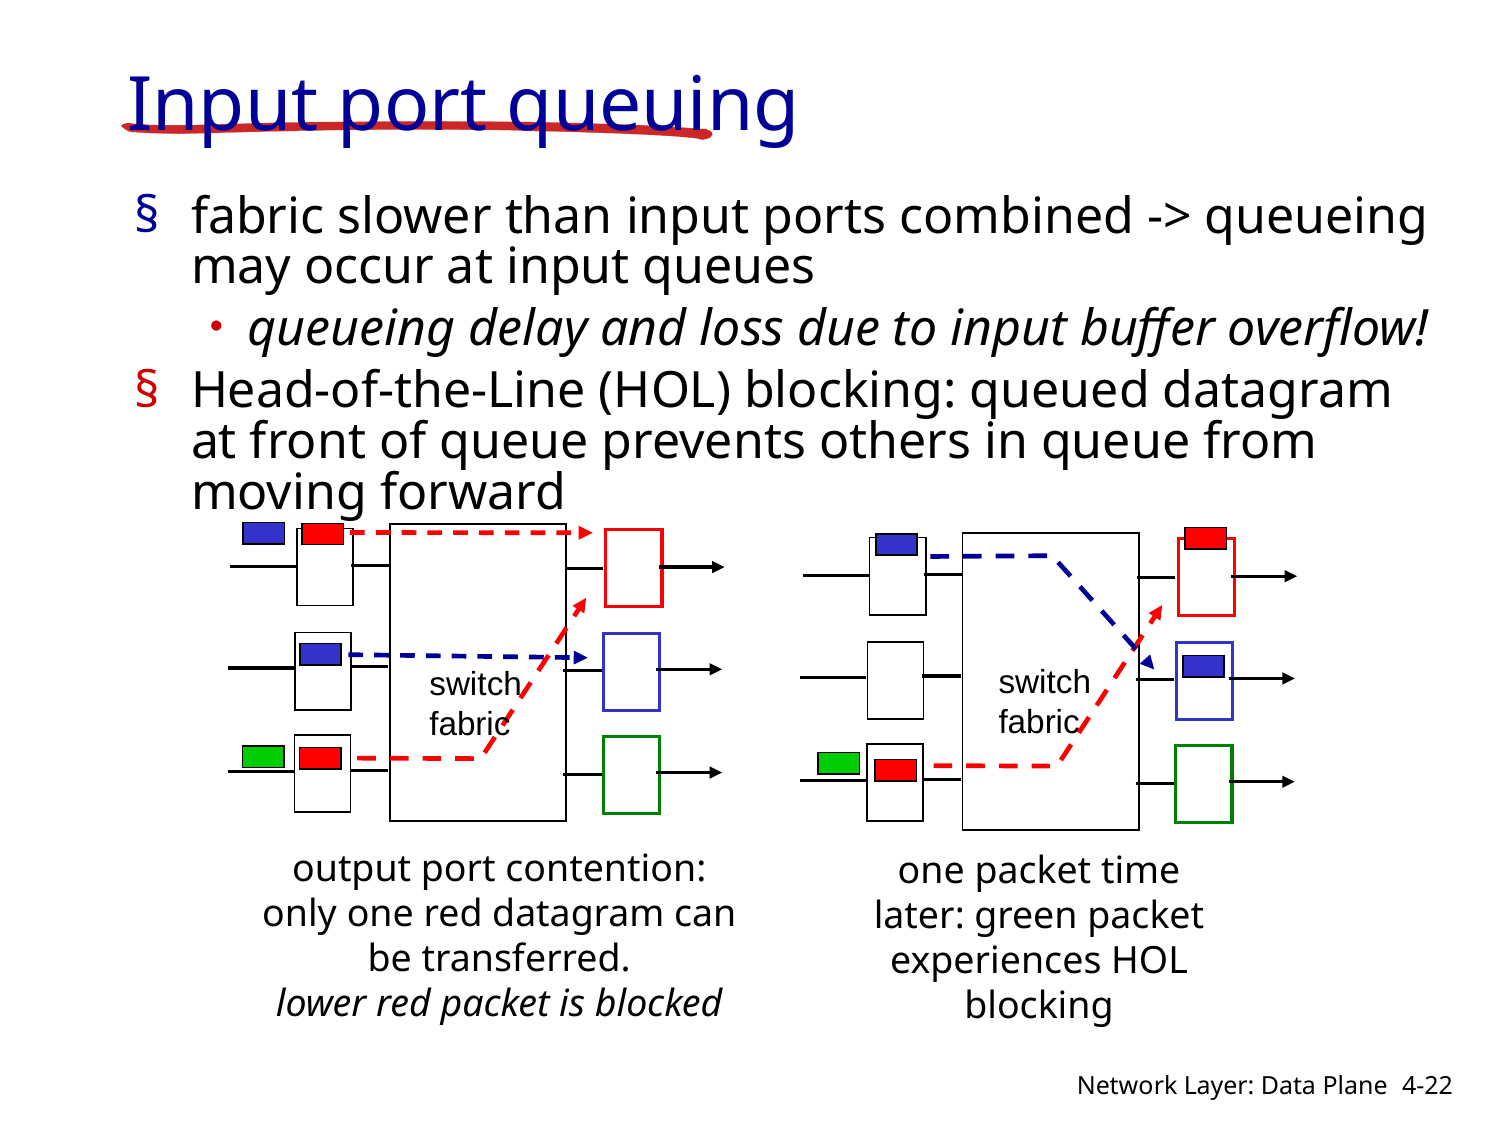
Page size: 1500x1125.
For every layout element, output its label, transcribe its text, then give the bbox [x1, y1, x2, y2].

text_box [294, 734, 351, 813]
list fabric slower than input ports combined -> queueing may occur at input queues queueing delay and loss due to input buffer overflow! Head-of-the-Line (HOL) blocking: queued datagram at front of queue prevents others in queue from moving forward [120, 184, 1449, 620]
text_box [1178, 527, 1235, 616]
text_box [603, 736, 660, 814]
text_box [869, 533, 926, 615]
title Input port queuing [112, 47, 1388, 123]
text_box [603, 633, 660, 711]
text_box [817, 752, 860, 775]
text_box [243, 522, 285, 545]
text_box [242, 745, 284, 768]
text_box [866, 744, 924, 822]
picture [118, 123, 204, 146]
text_box [962, 533, 1139, 830]
picture [546, 123, 719, 146]
footer Network Layer: Data Plane [1045, 1062, 1404, 1102]
picture [211, 123, 343, 146]
text_box [389, 523, 567, 821]
picture [350, 123, 539, 146]
text_box [1176, 642, 1233, 720]
text_box [296, 523, 354, 606]
slide_number 4-13 [1387, 1062, 1480, 1107]
text_box [294, 632, 352, 710]
text_box switch fabric [983, 652, 1107, 748]
text_box [1175, 745, 1233, 823]
text_box [867, 641, 924, 719]
text_box output port contention: only one red datagram can be transferred. lower red packet is blocked [221, 836, 778, 1032]
text_box one packet time later: green packet experiences HOL blocking [855, 838, 1223, 1034]
text_box switch fabric [414, 654, 537, 750]
text_box [605, 529, 662, 607]
